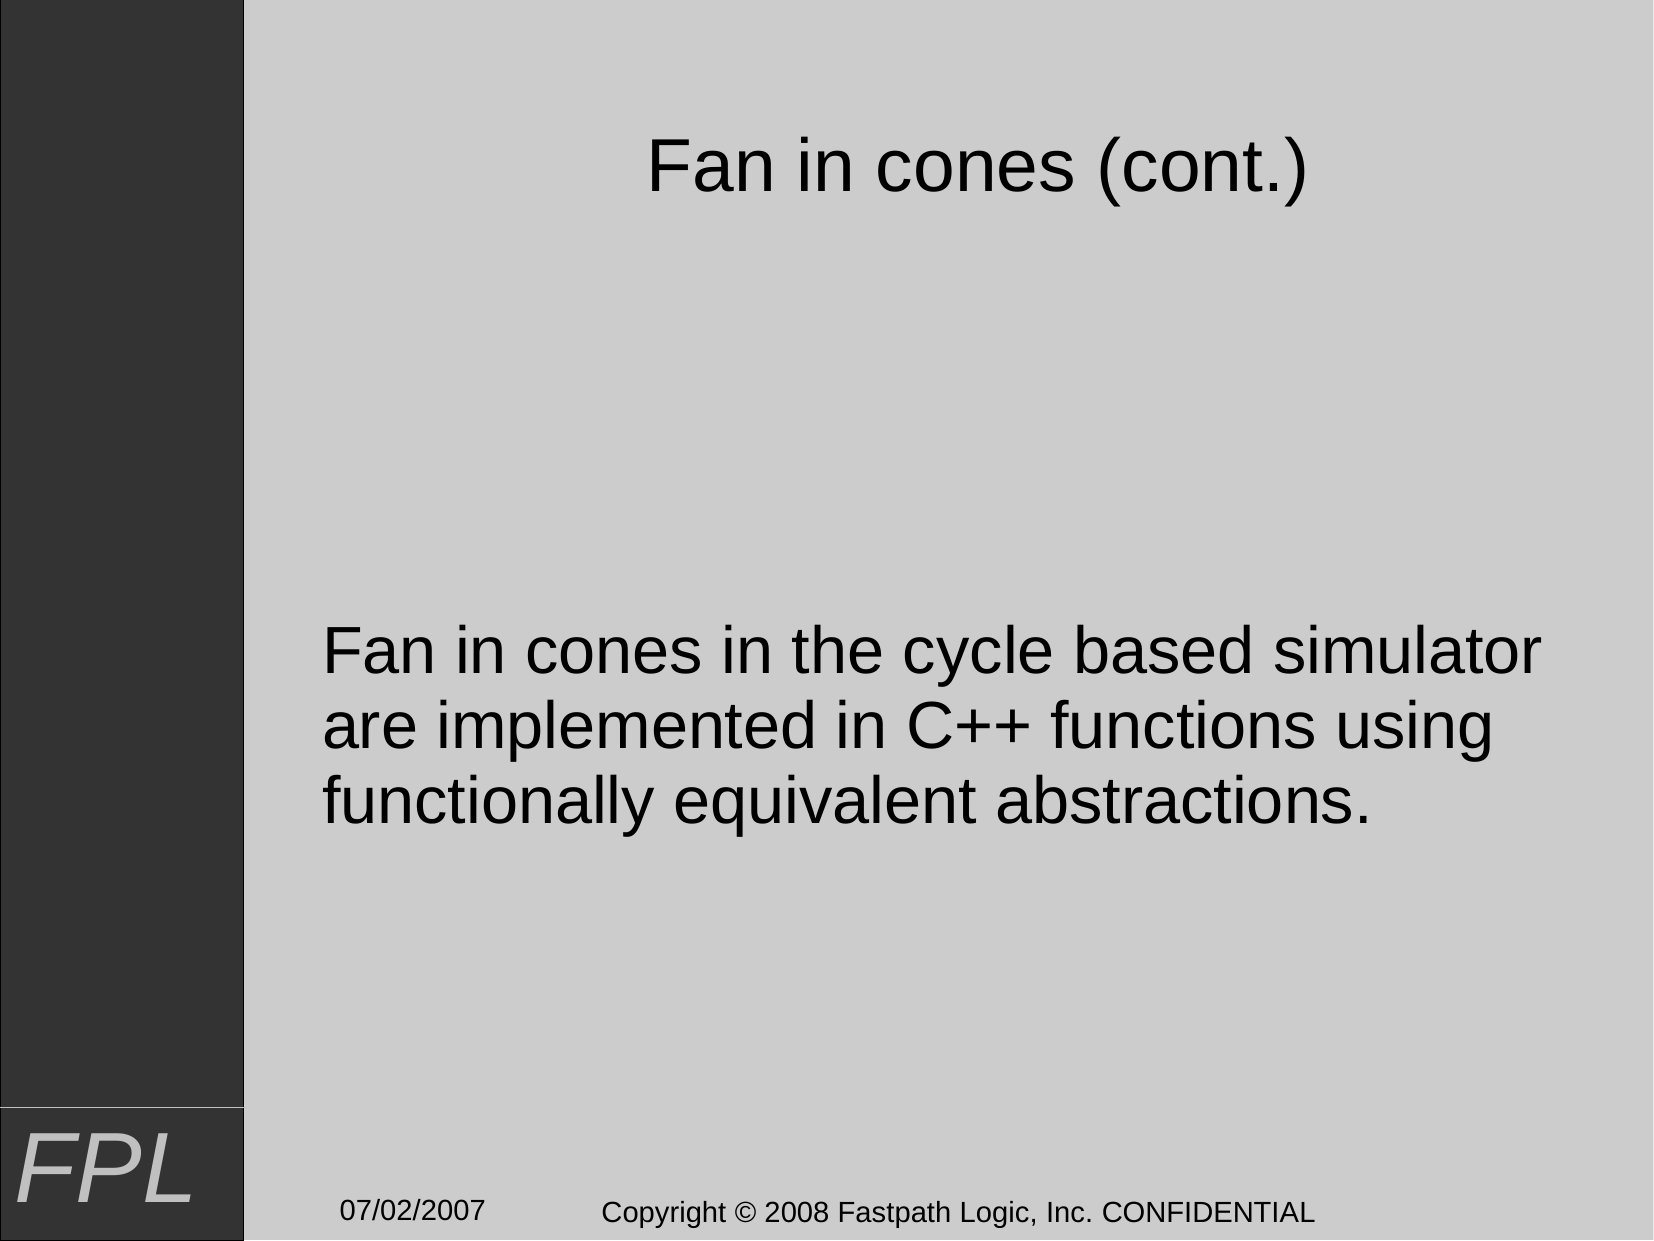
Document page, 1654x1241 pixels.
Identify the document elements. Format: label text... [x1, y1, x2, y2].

subtitle Fan in cones in the cycle based simulator are implemented in C++ functions using functionally equivalent abstractions. [322, 272, 1635, 1179]
title Fan in cones (cont.) [427, 57, 1530, 272]
